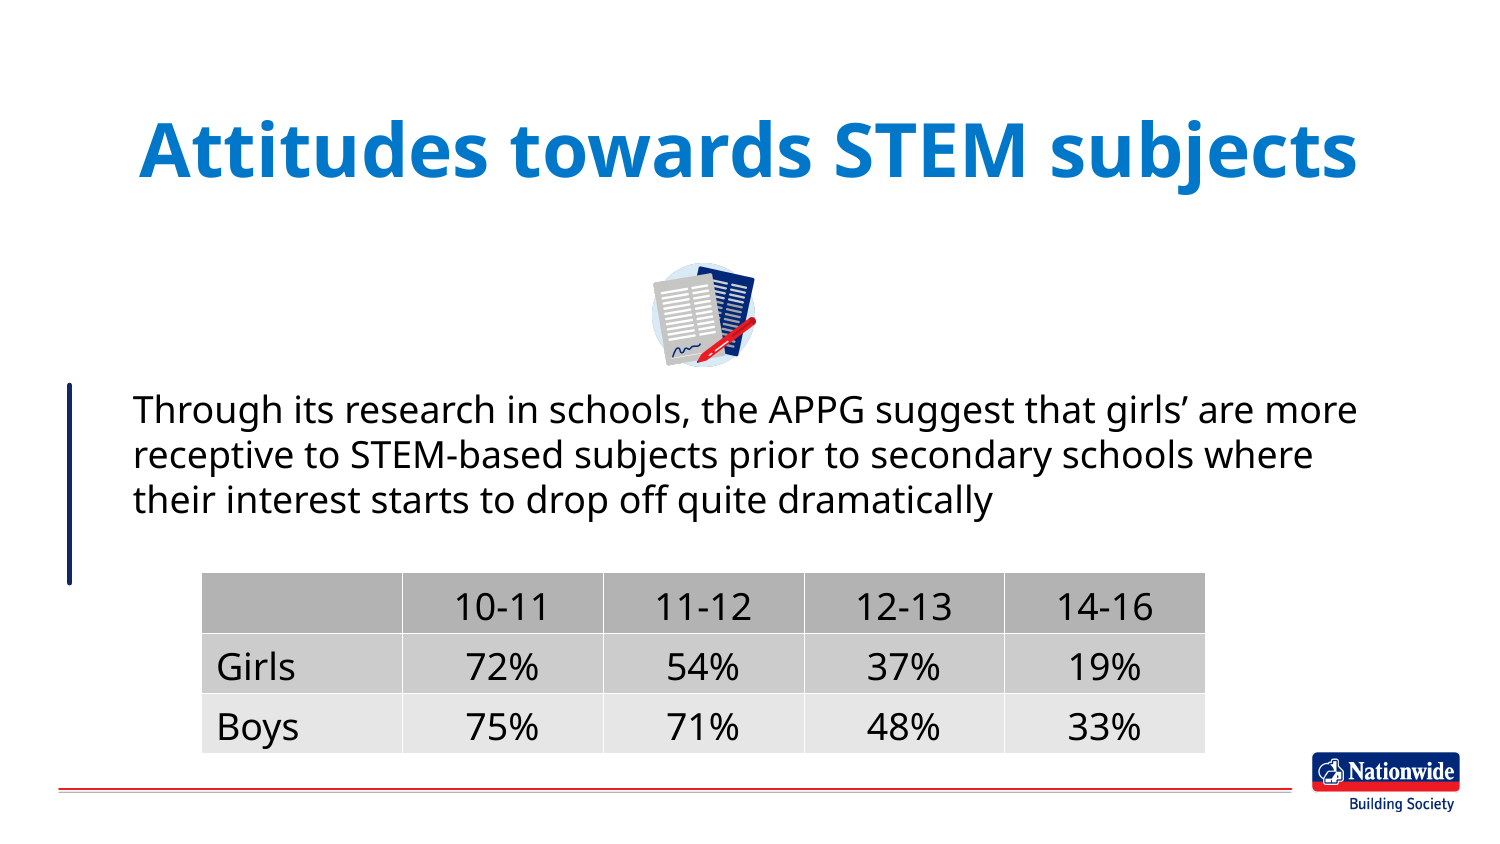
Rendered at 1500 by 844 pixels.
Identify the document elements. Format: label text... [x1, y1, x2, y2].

title Attitudes towards STEM subjects [0, 119, 1500, 193]
text_box Through its research in schools, the APPG suggest that girls’ are more receptive to STEM-based subjects prior to secondary schools where their interest starts to drop off quite dramatically [118, 378, 1401, 574]
table_header 12-13 [805, 573, 1004, 633]
table_header [202, 573, 402, 633]
table_cell 71% [604, 694, 804, 753]
table_header 10-11 [403, 573, 603, 633]
table_header 11-12 [604, 573, 804, 633]
table_header 14-16 [1005, 573, 1205, 633]
table_cell 19% [1005, 634, 1205, 693]
picture [652, 263, 756, 367]
table_cell 33% [1005, 694, 1205, 753]
table_cell 37% [805, 634, 1004, 693]
table_cell Boys [202, 694, 402, 753]
table_cell 48% [805, 694, 1004, 753]
table_cell Girls [202, 634, 402, 693]
table_cell 72% [403, 634, 603, 693]
table_cell 54% [604, 634, 804, 693]
table_cell 75% [403, 694, 603, 753]
